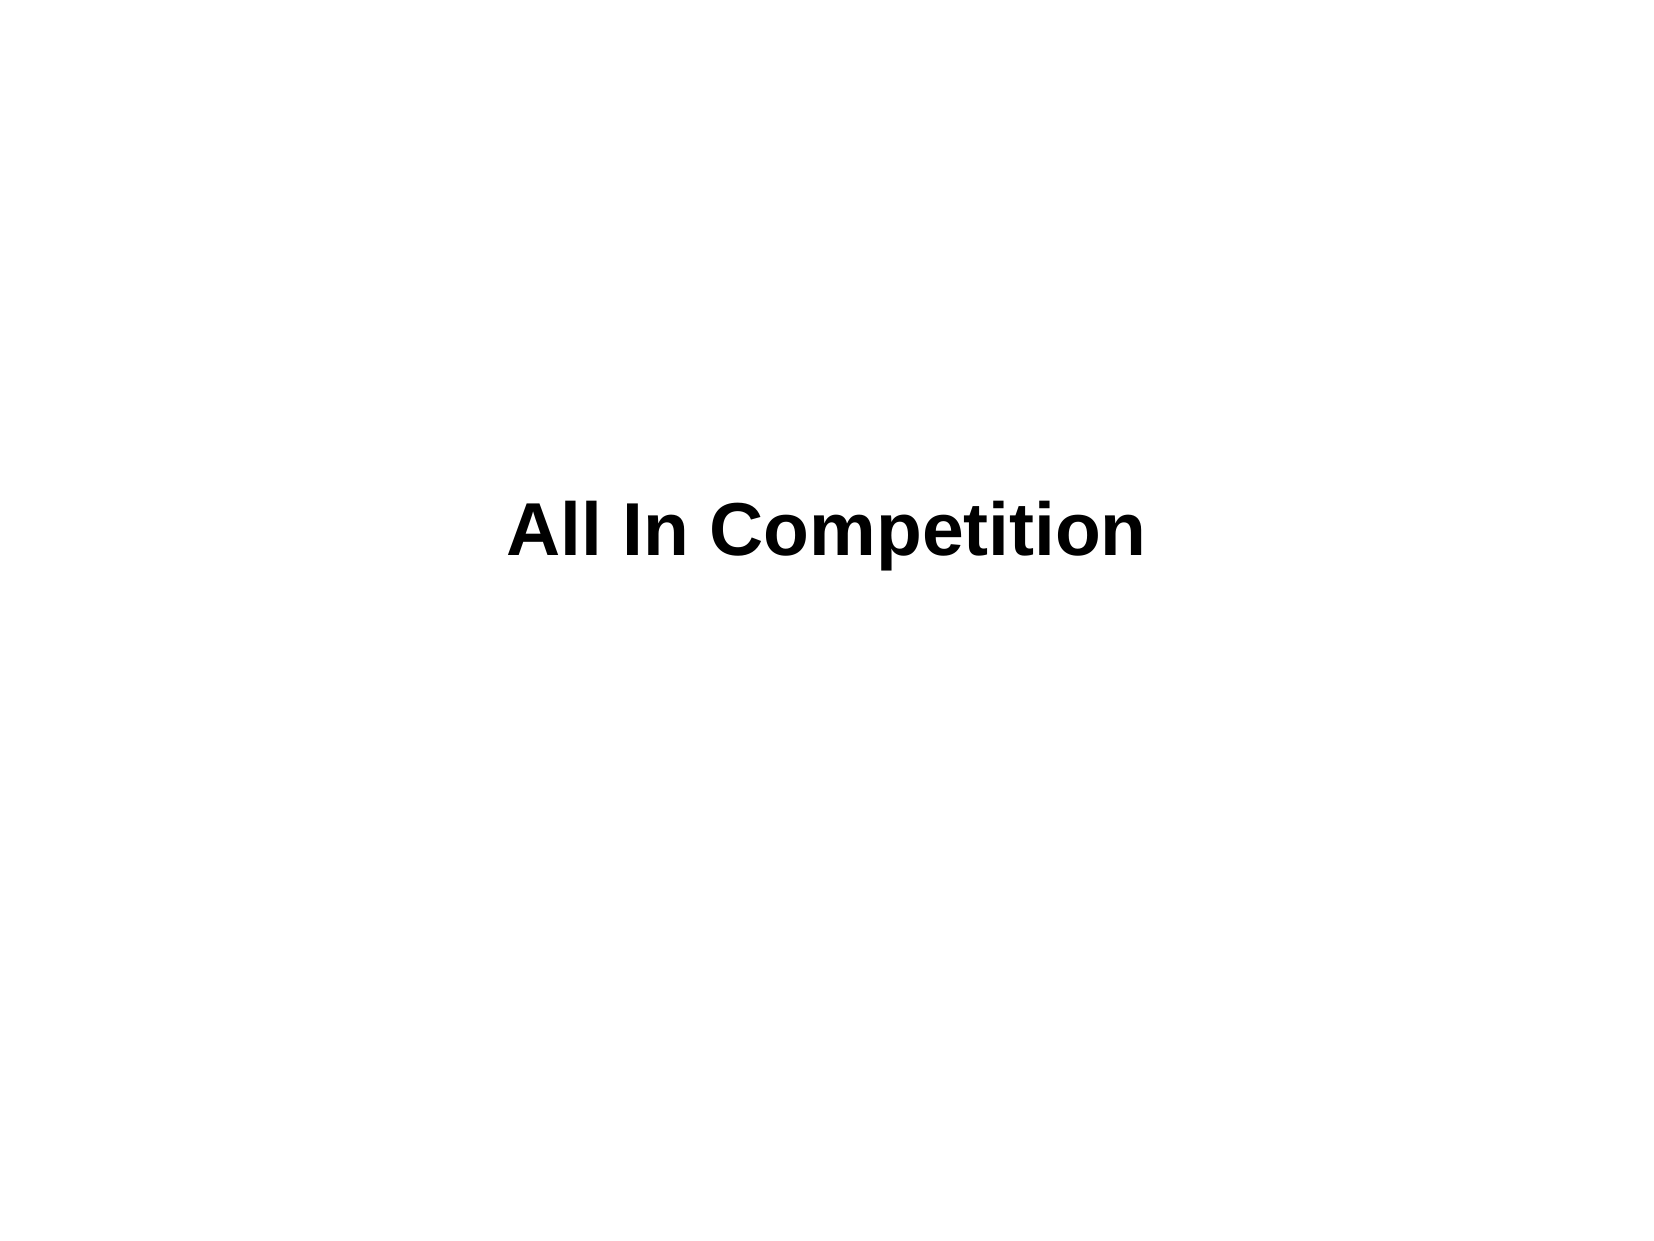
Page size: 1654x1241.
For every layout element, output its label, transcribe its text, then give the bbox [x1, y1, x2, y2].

subtitle All In Competition [82, 49, 1571, 1010]
